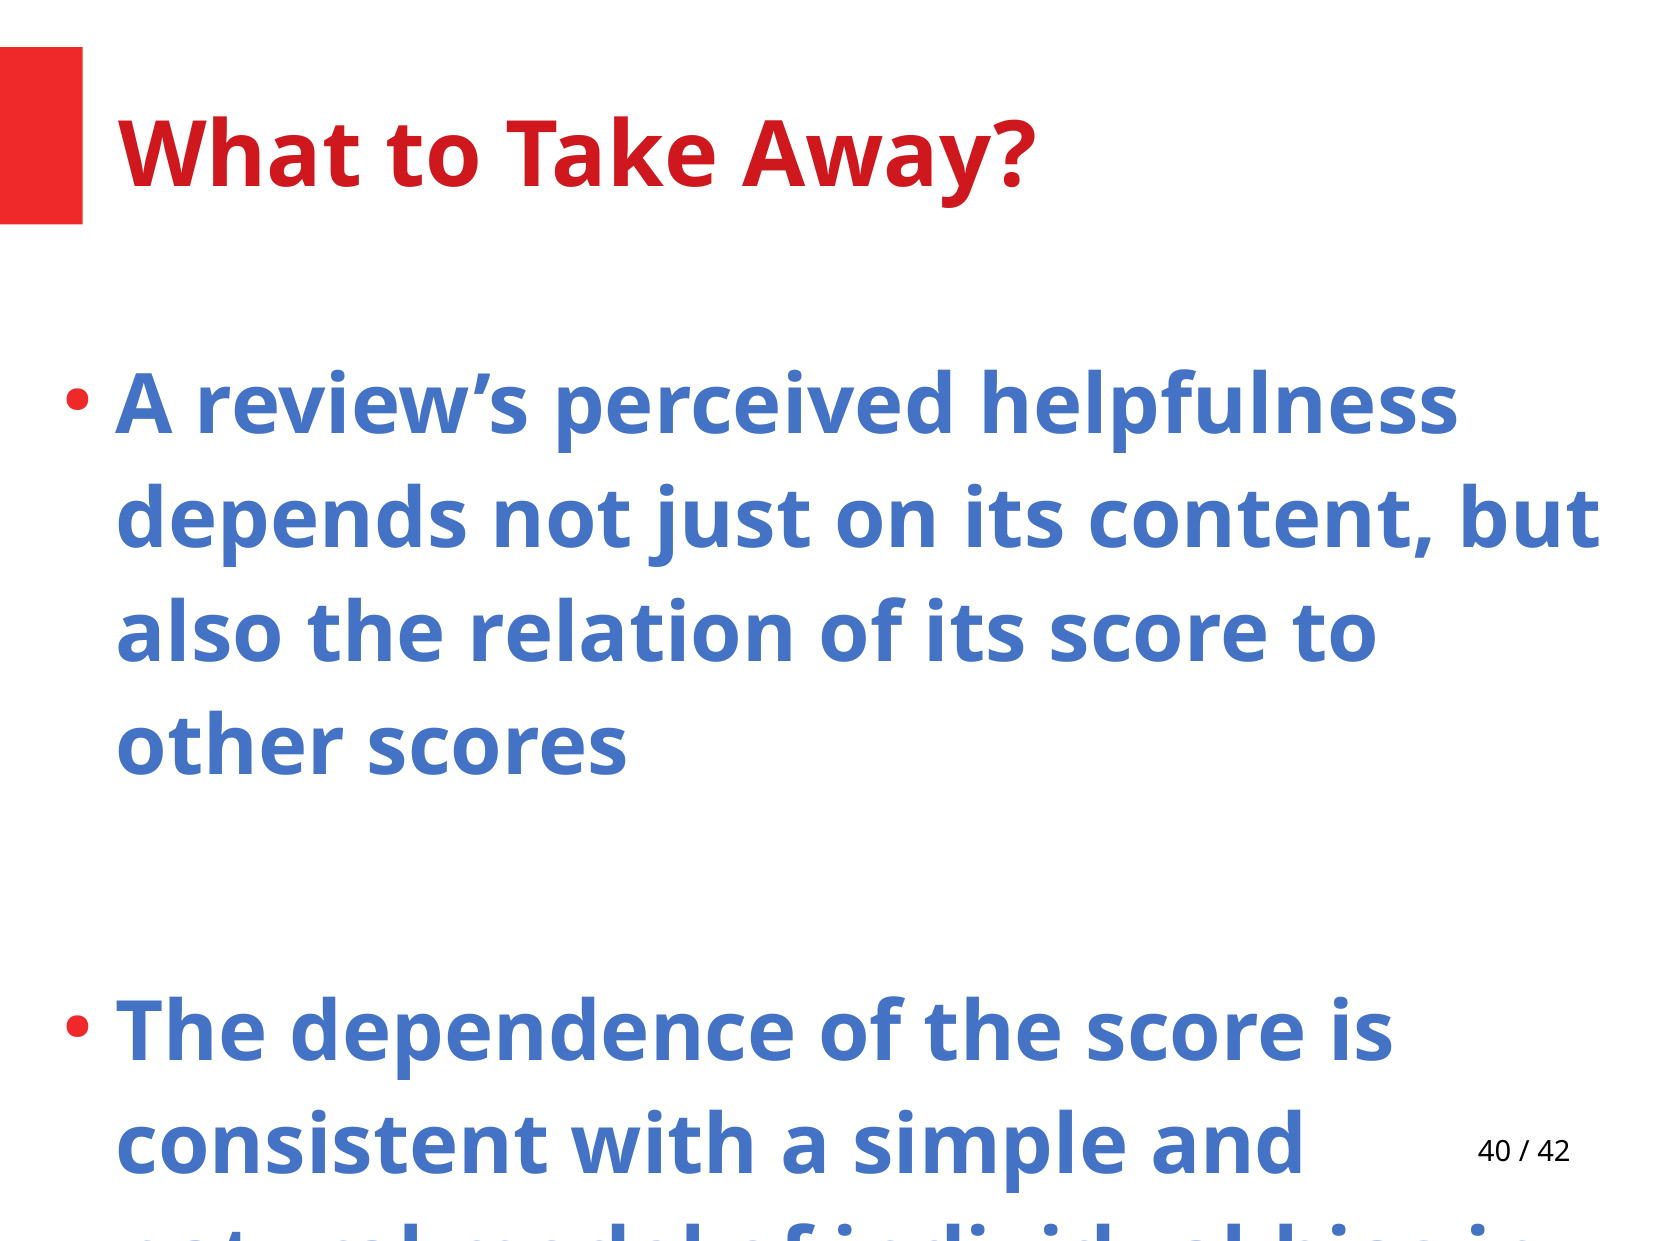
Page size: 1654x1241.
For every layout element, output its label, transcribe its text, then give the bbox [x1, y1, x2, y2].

title What to Take Away? [118, 49, 1591, 257]
list A review’s perceived helpfulness depends not just on its content, but also the relation of its score to other scores The dependence of the score is consistent with a simple and natural model of individual-bias in the presence of a mixture of opinion distributions [45, 345, 1621, 1068]
